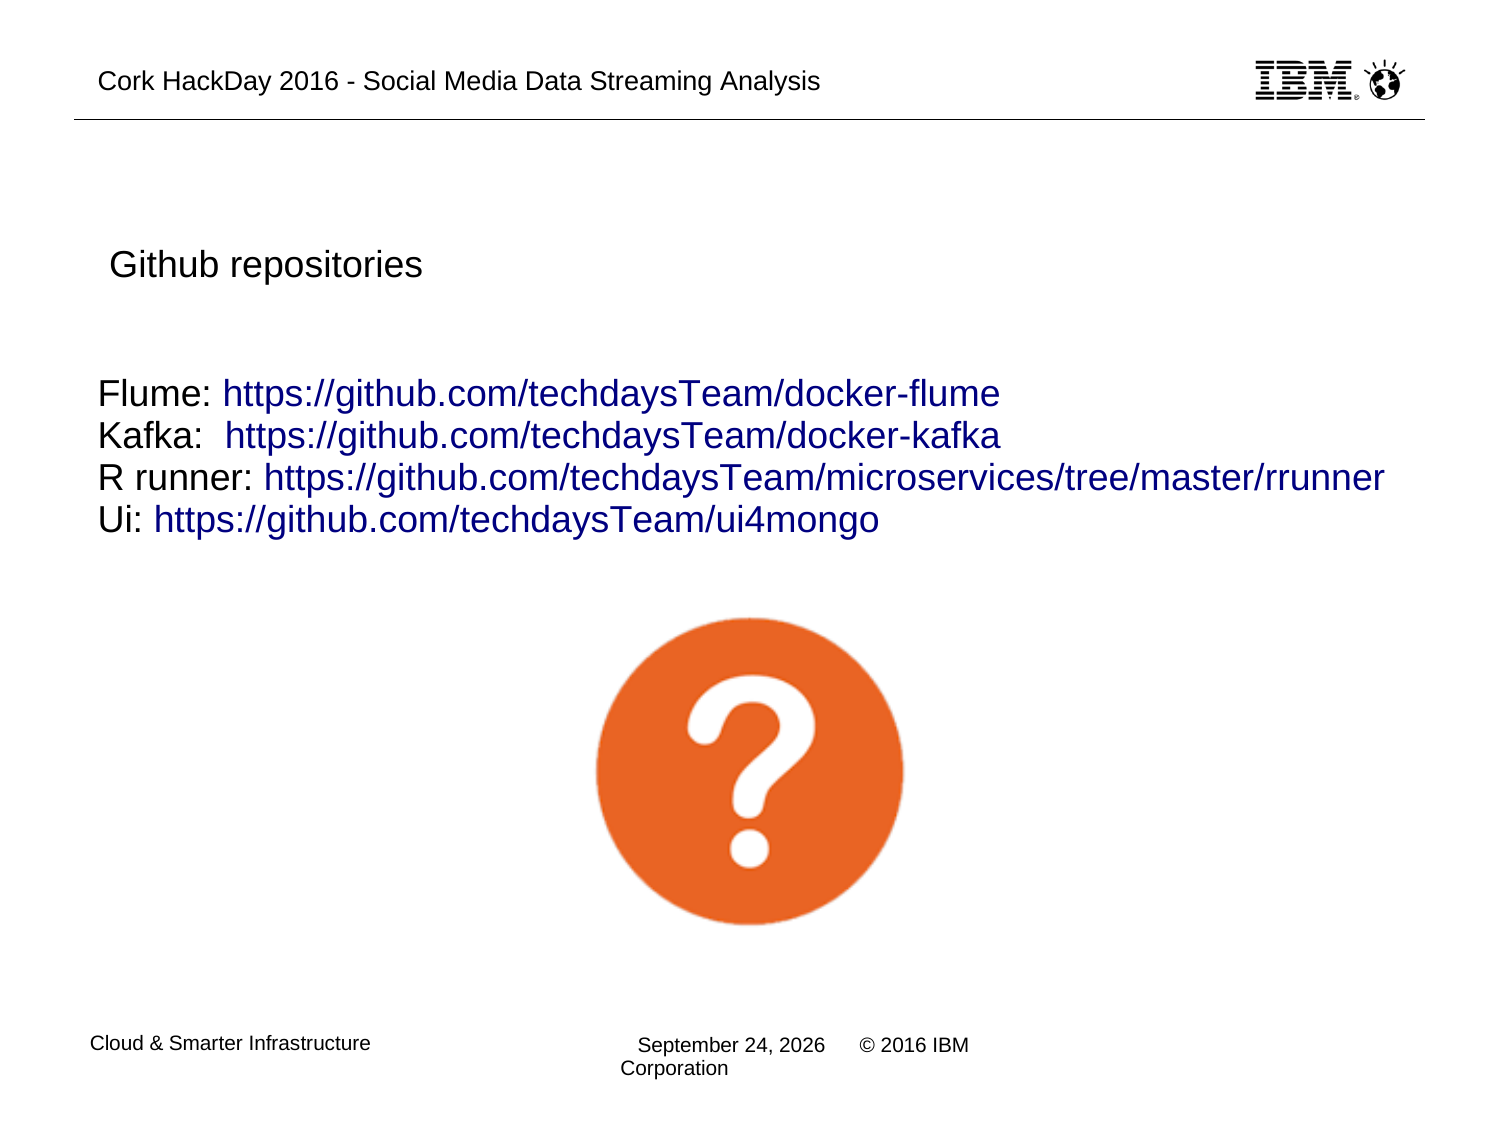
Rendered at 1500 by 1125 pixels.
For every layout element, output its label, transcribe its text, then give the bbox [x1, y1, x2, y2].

text_box Github repositories [94, 236, 449, 293]
picture [1241, 45, 1416, 112]
picture [413, 608, 1087, 934]
text_box Flume: https://github.com/techdaysTeam/docker-flume Kafka: https://github.com/techdaysTeam/docker-kafka R runner: https://github.com/techdaysTeam/microservices/tree/master/rrunner Ui: https://github.com/techdaysTeam/ui4mongo [82, 366, 1418, 549]
